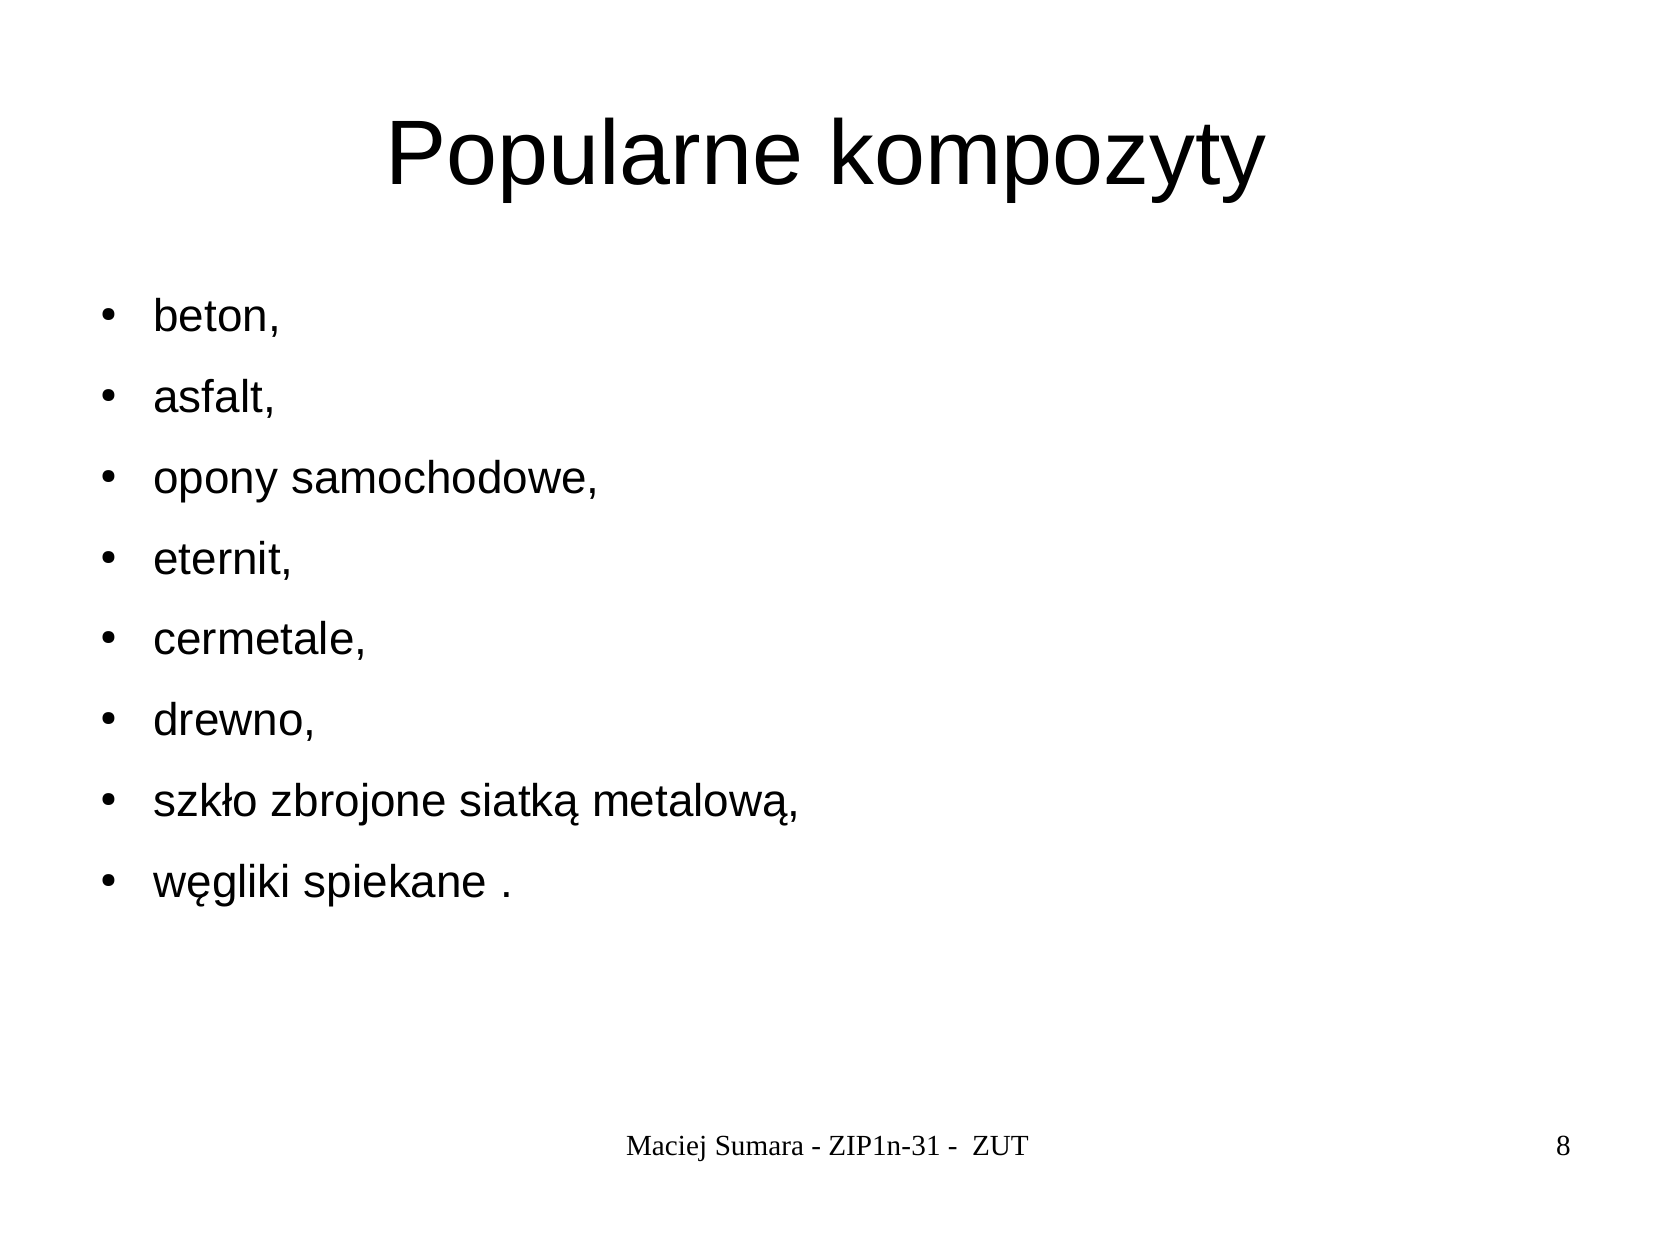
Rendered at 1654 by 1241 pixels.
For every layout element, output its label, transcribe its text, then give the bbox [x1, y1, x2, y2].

title Popularne kompozyty [82, 56, 1571, 250]
list beton, asfalt, opony samochodowe, eternit, cermetale, drewno, szkło zbrojone siatką metalową, węgliki spiekane . [82, 290, 1571, 1094]
